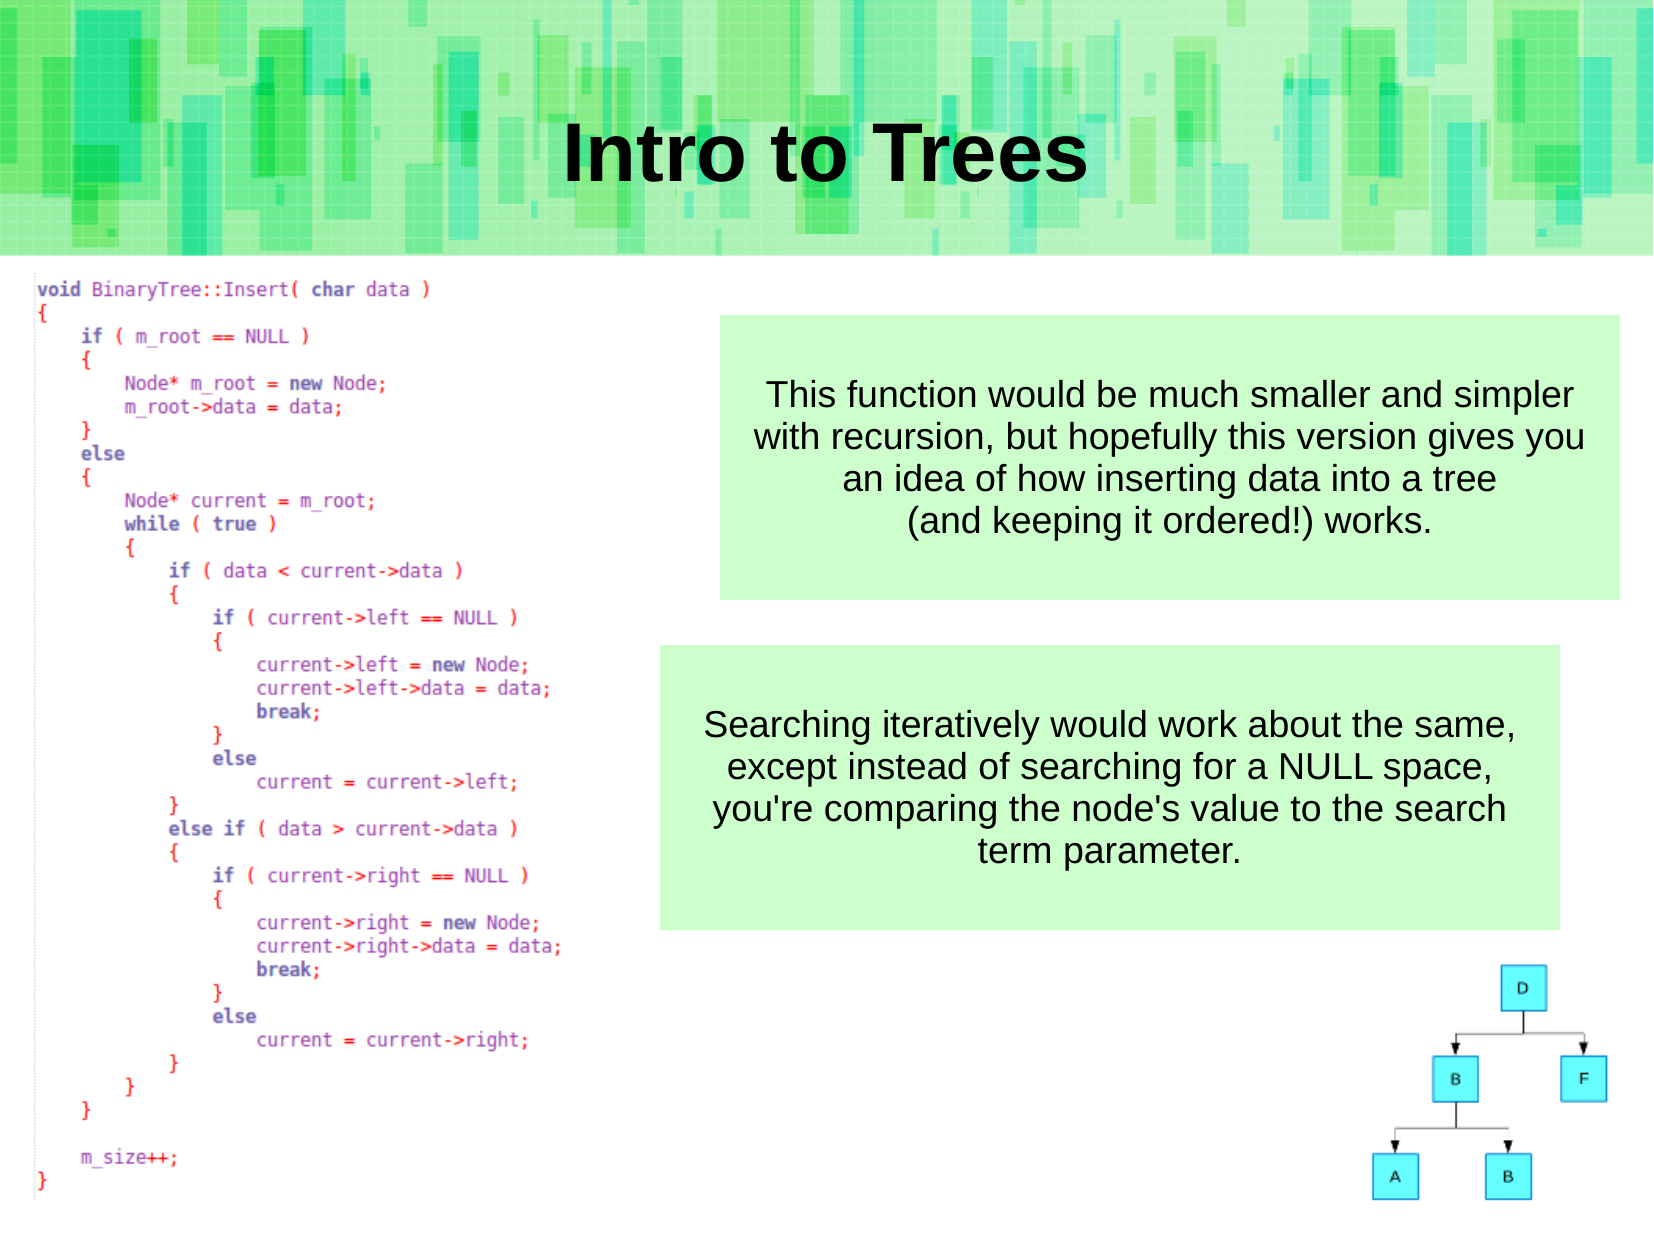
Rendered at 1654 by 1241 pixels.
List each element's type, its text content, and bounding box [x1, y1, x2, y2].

text_box This function would be much smaller and simpler with recursion, but hopefully this version gives you an idea of how inserting data into a tree (and keeping it ordered!) works. [720, 315, 1621, 601]
text_box Searching iteratively would work about the same, except instead of searching for a NULL space, you're comparing the node's value to the search term parameter. [660, 645, 1561, 931]
title Intro to Trees [82, 49, 1571, 257]
picture [0, 0, 1654, 1241]
